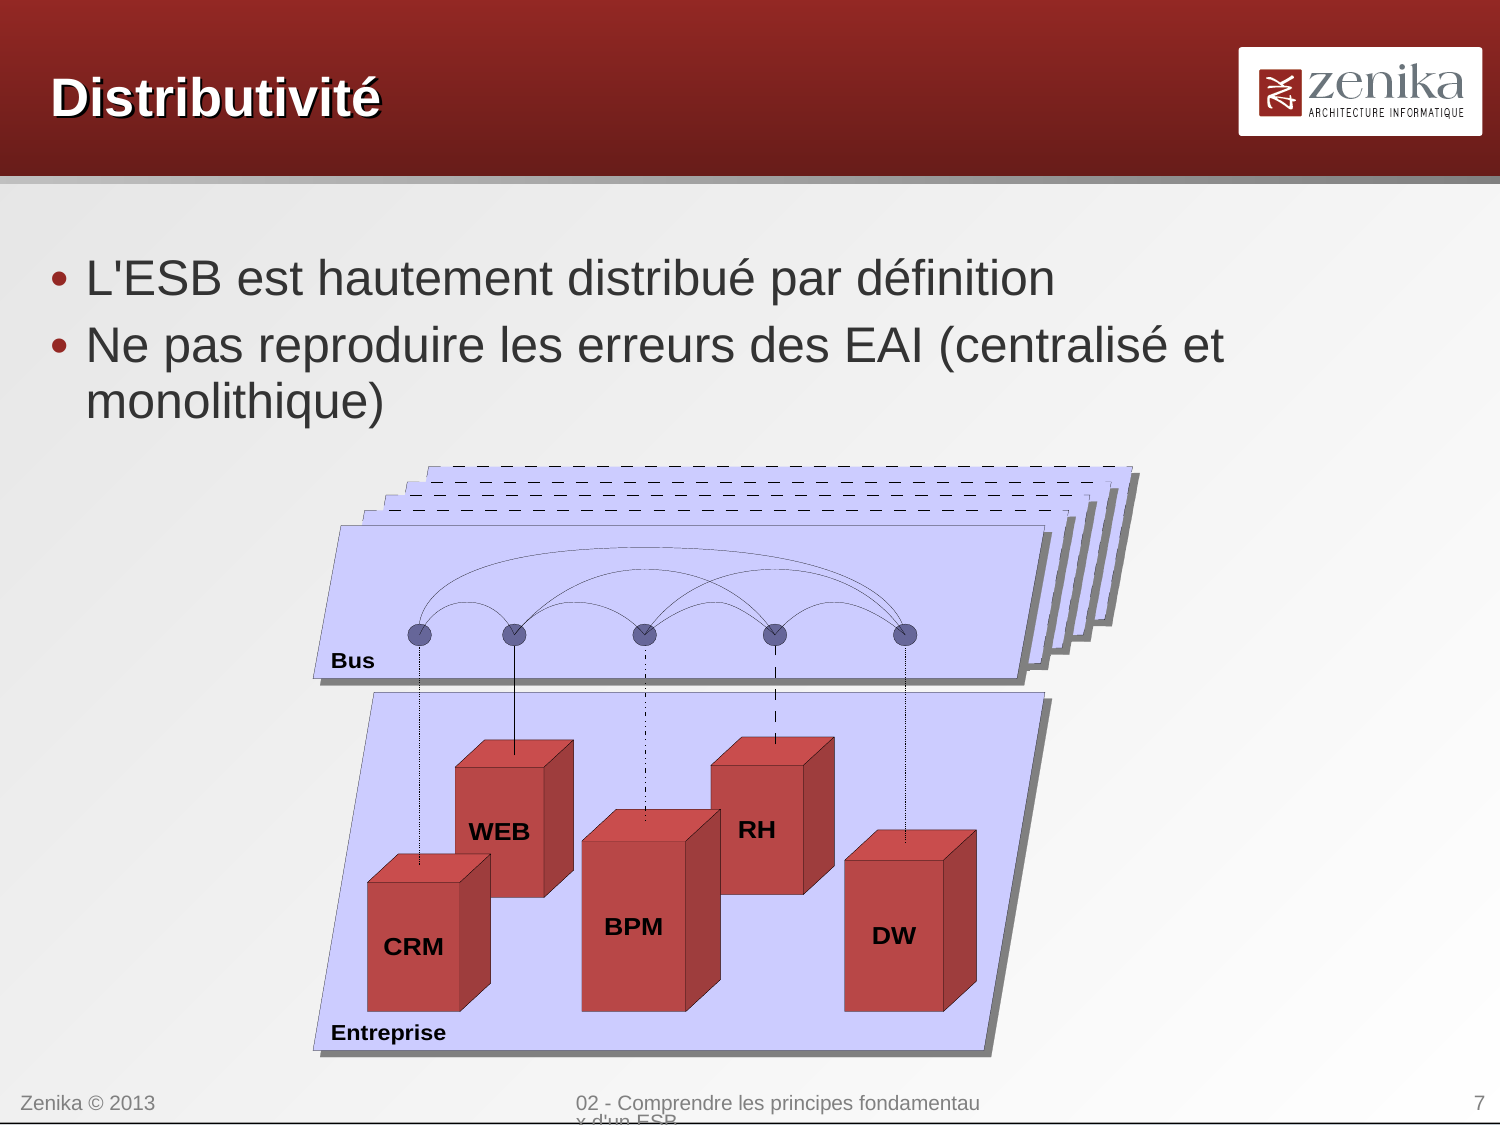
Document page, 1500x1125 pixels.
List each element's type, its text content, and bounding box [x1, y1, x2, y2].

title Distributivité [50, 22, 1206, 172]
picture [1257, 58, 1464, 125]
list L'ESB est hautement distribué par définition Ne pas reproduire les erreurs des EAI (centralisé et monolithique) [50, 250, 1477, 1064]
picture [312, 466, 1140, 1058]
